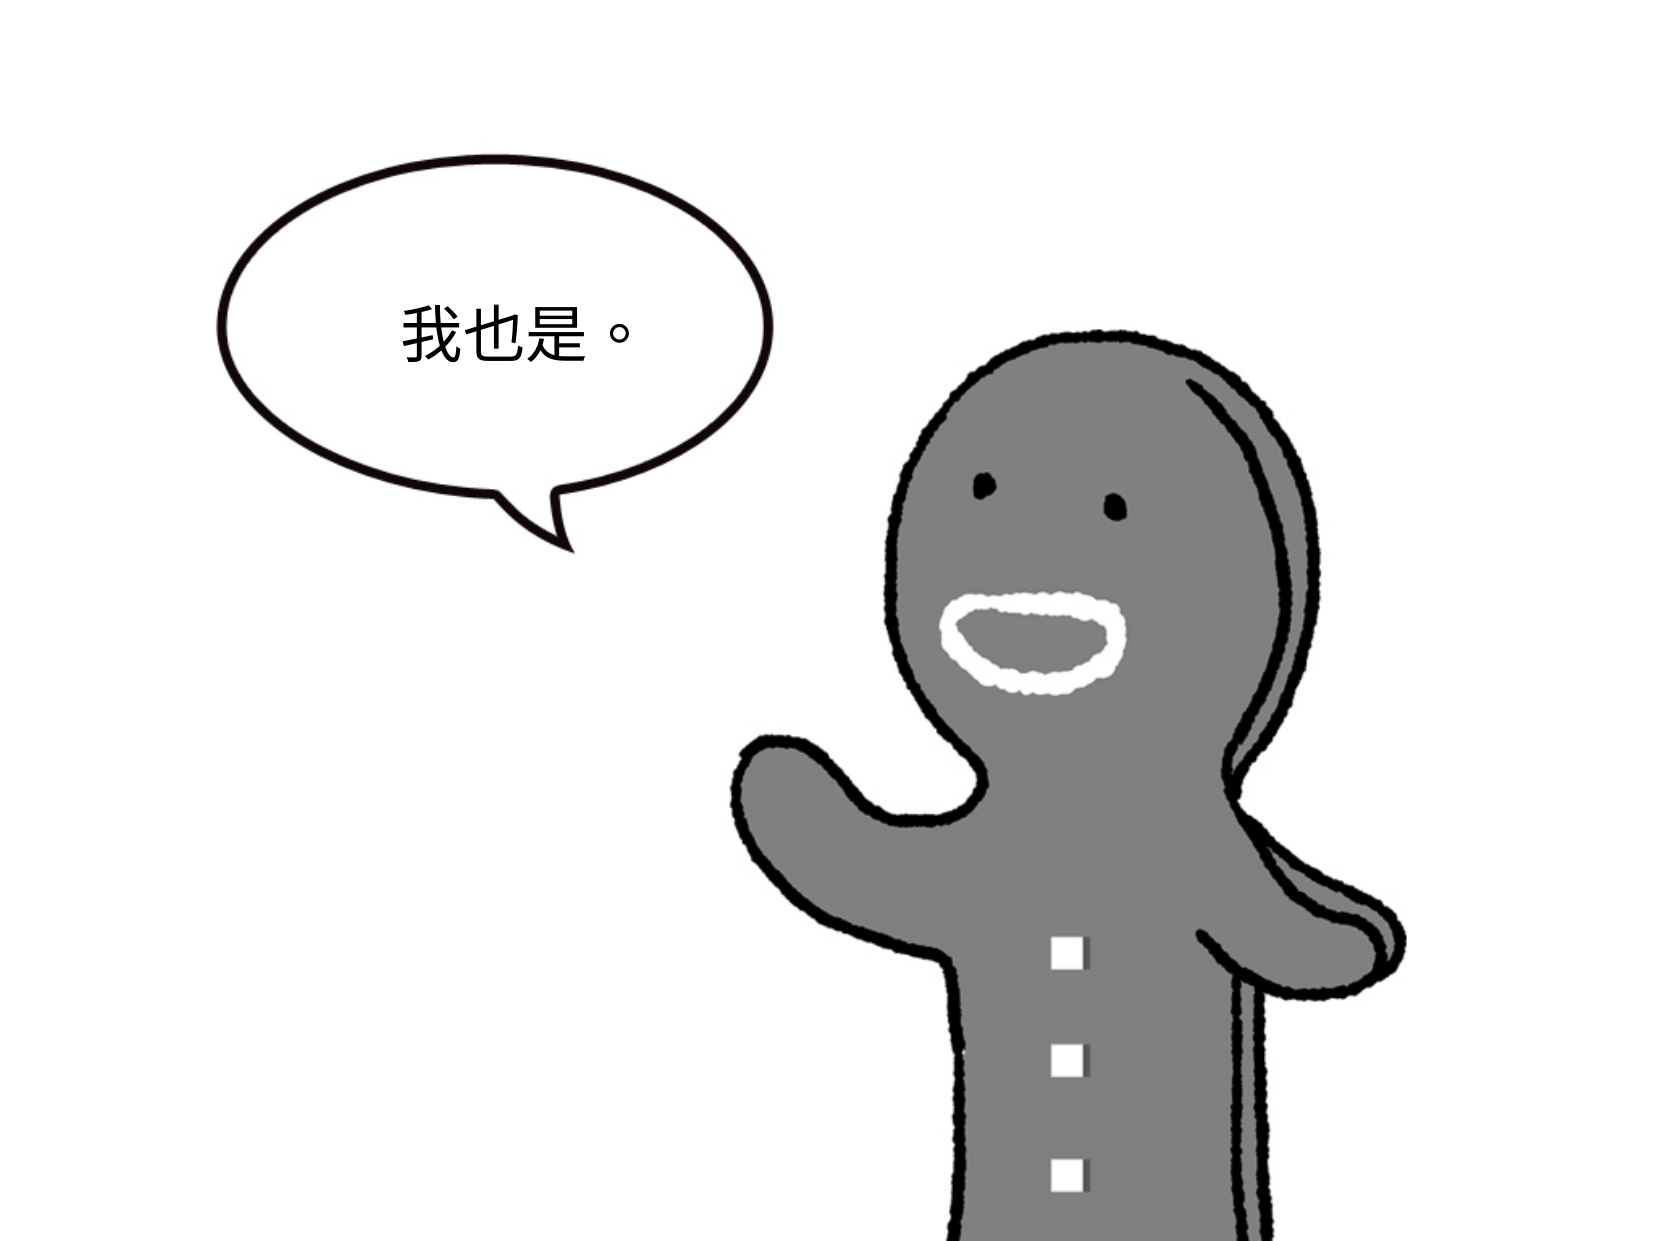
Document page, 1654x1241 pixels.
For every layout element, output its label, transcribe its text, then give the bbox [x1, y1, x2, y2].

picture [0, 0, 1654, 1241]
title 我也是。 [165, 271, 886, 479]
